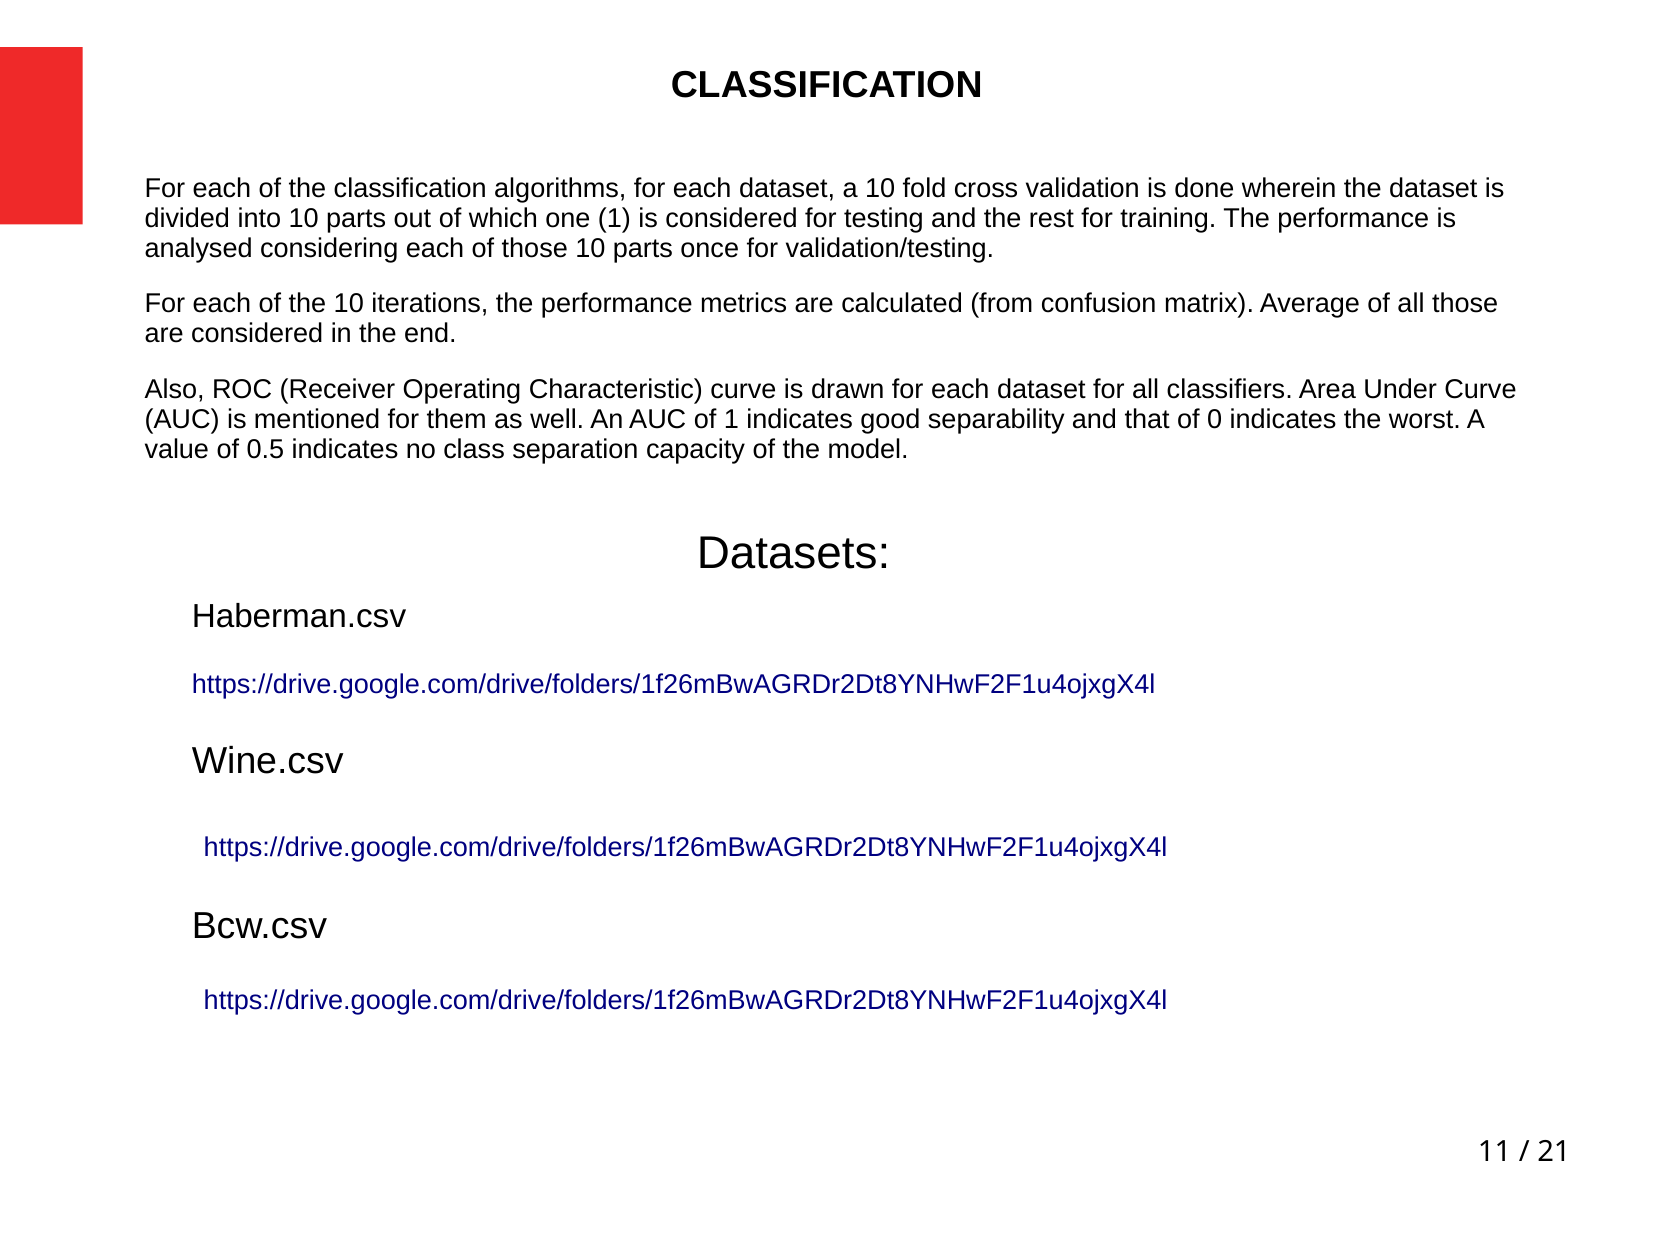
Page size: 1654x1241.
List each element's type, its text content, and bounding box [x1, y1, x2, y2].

text_box Haberman.csv [177, 590, 922, 643]
text_box Datasets: [460, 519, 1123, 586]
text_box CLASSIFICATION [614, 56, 1040, 130]
text_box For each of the classification algorithms, for each dataset, a 10 fold cross validation is done wherein the dataset is divided into 10 parts out of which one (1) is considered for testing and the rest for training. The performance is analysed considering each of those 10 parts once for validation/testing. For each of the 10 iterations, the performance metrics are calculated (from confusion matrix). Average of all those are considered in the end. Also, ROC (Receiver Operating Characteristic) curve is drawn for each dataset for all classifiers. Area Under Curve (AUC) is mentioned for them as well. An AUC of 1 indicates good separability and that of 0 indicates the worst. A value of 0.5 indicates no class separation capacity of the model. [129, 165, 1548, 520]
text_box Wine.csv [177, 732, 603, 790]
text_box https://drive.google.com/drive/folders/1f26mBwAGRDr2Dt8YNHwF2F1u4ojxgX4l [188, 824, 1217, 886]
text_box https://drive.google.com/drive/folders/1f26mBwAGRDr2Dt8YNHwF2F1u4ojxgX4l [188, 977, 1217, 1023]
text_box https://drive.google.com/drive/folders/1f26mBwAGRDr2Dt8YNHwF2F1u4ojxgX4l [177, 661, 1193, 745]
text_box Bcw.csv [177, 897, 567, 955]
